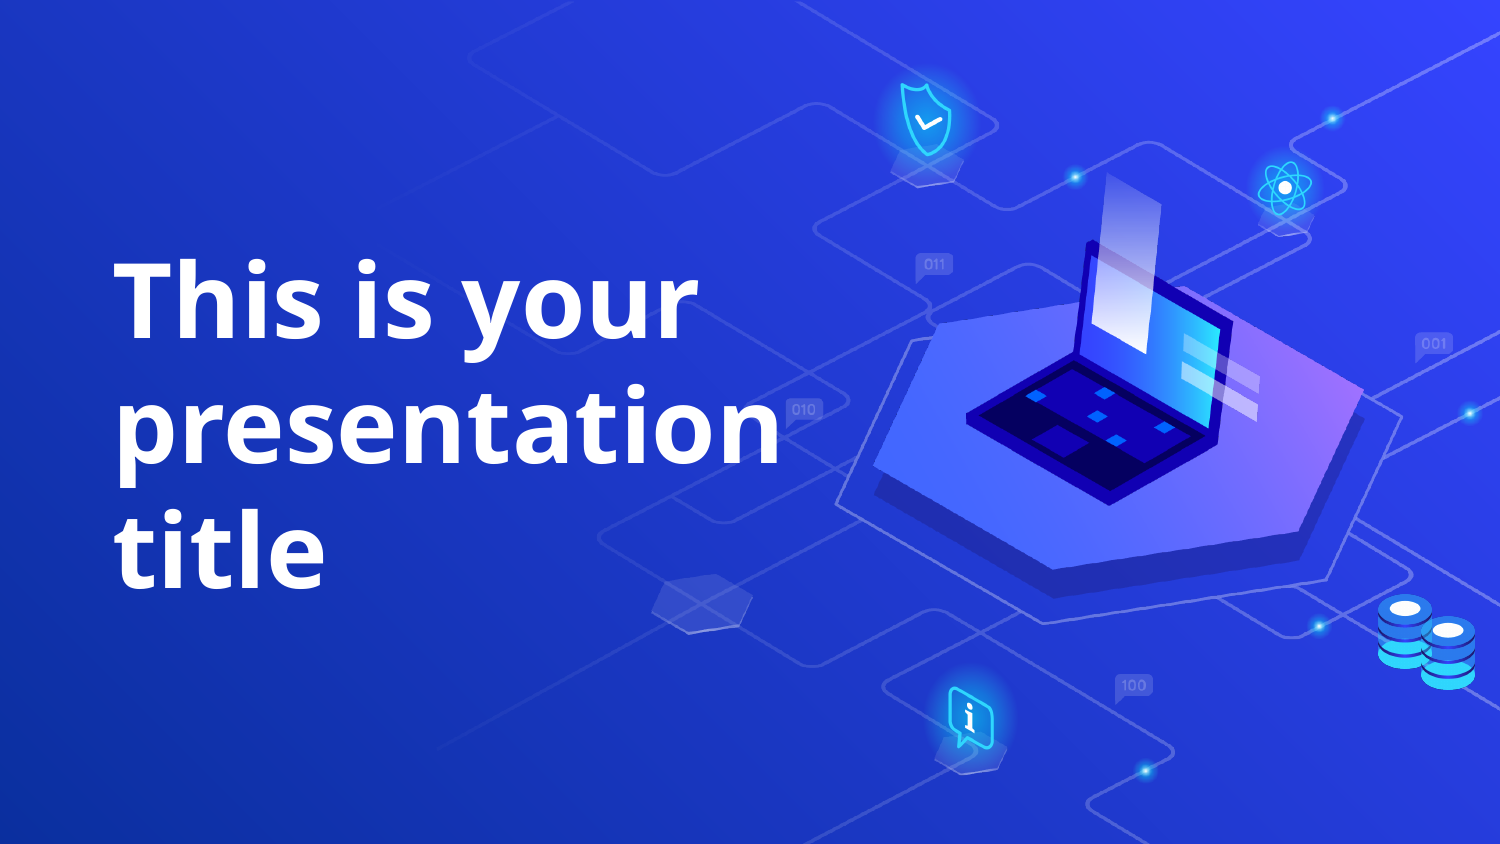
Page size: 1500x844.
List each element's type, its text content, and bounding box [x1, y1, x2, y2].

picture [0, 0, 1500, 844]
title This is your presentation title [112, 326, 858, 517]
